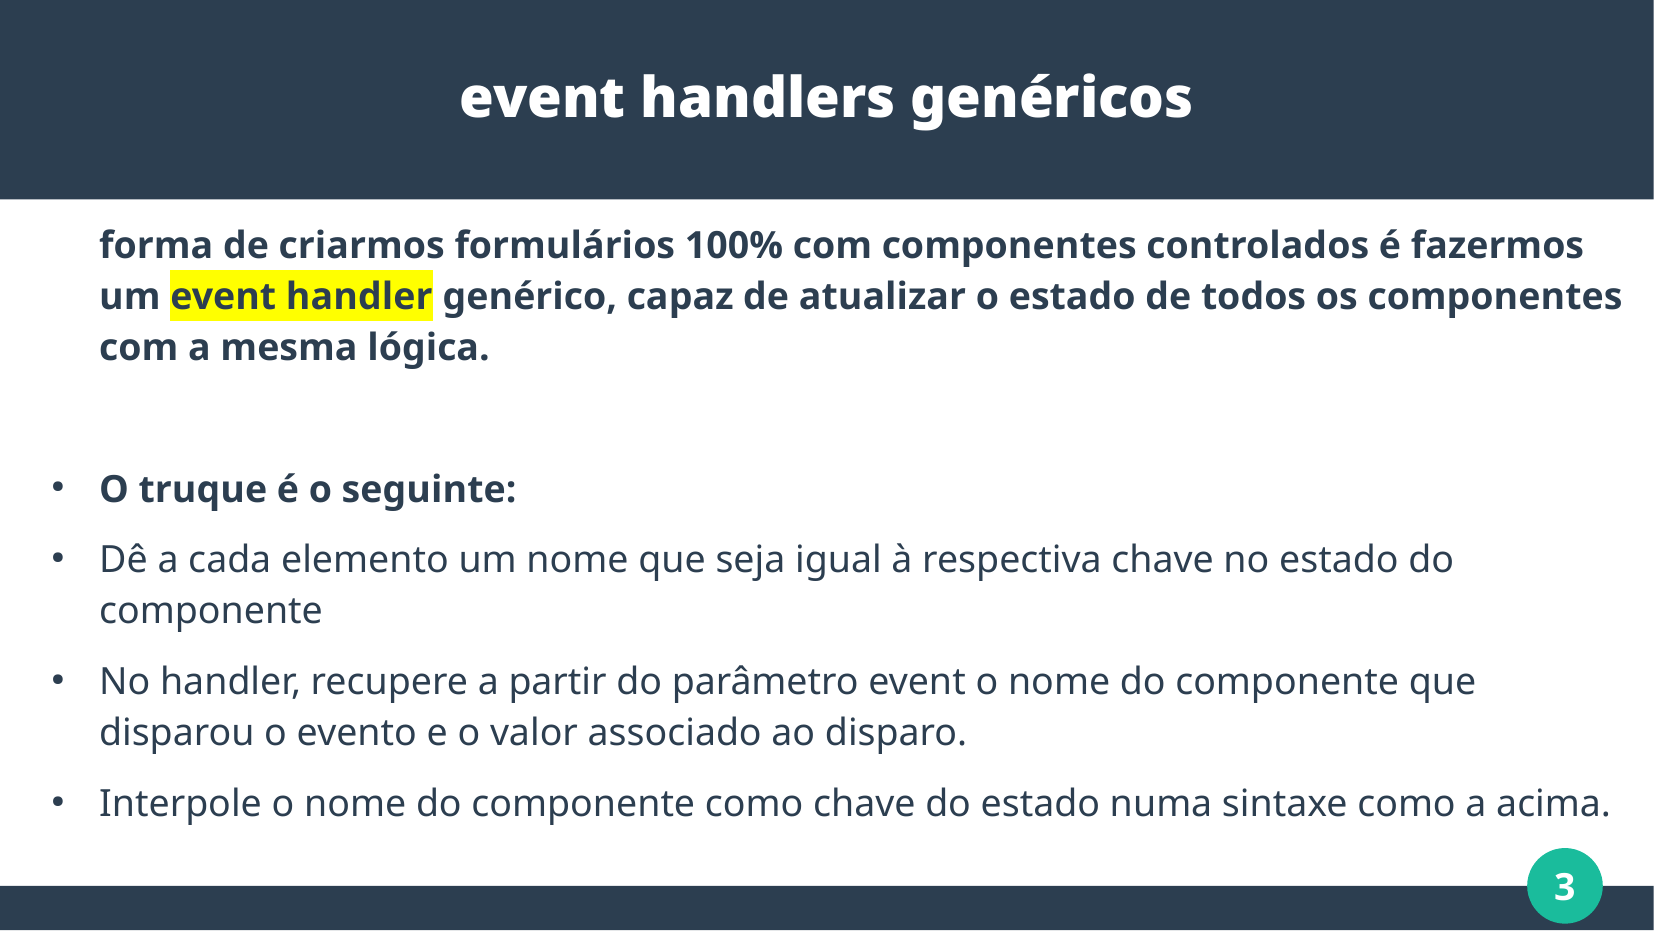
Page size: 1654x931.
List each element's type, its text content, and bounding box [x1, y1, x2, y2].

title event handlers genéricos [59, 37, 1595, 156]
list forma de criarmos formulários 100% com componentes controlados é fazermos um event handler genérico, capaz de atualizar o estado de todos os componentes com a mesma lógica. O truque é o seguinte: Dê a cada elemento um nome que seja igual à respectiva chave no estado do componente No handler, recupere a partir do parâmetro event o nome do componente que disparou o evento e o valor associado ao disparo. Interpole o nome do componente como chave do estado numa sintaxe como a acima. [35, 218, 1630, 839]
